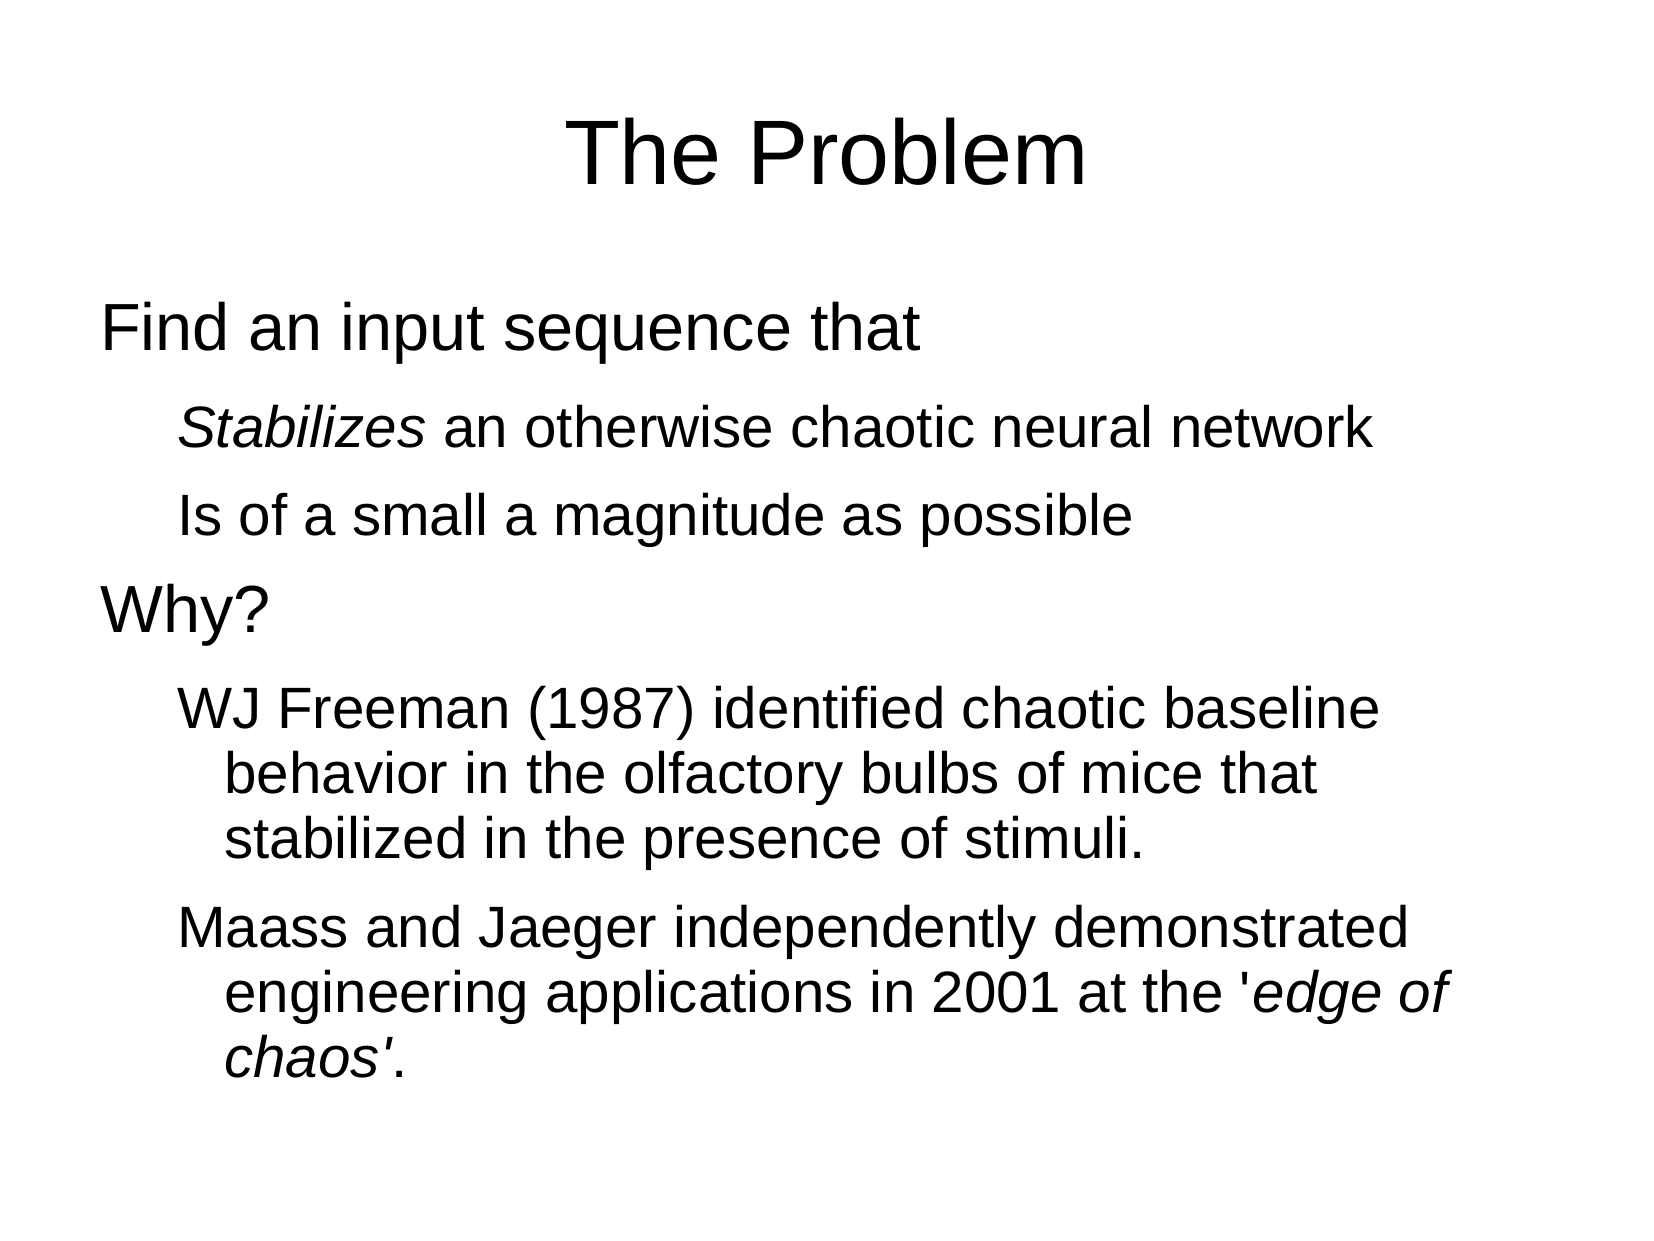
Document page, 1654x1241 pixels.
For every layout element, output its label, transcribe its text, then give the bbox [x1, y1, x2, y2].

list Find an input sequence that Stabilizes an otherwise chaotic neural network Is of a small a magnitude as possible Why? WJ Freeman (1987) identified chaotic baseline behavior in the olfactory bulbs of mice that stabilized in the presence of stimuli. Maass and Jaeger independently demonstrated engineering applications in 2001 at the 'edge of chaos'. [82, 290, 1571, 1094]
title The Problem [82, 56, 1571, 250]
